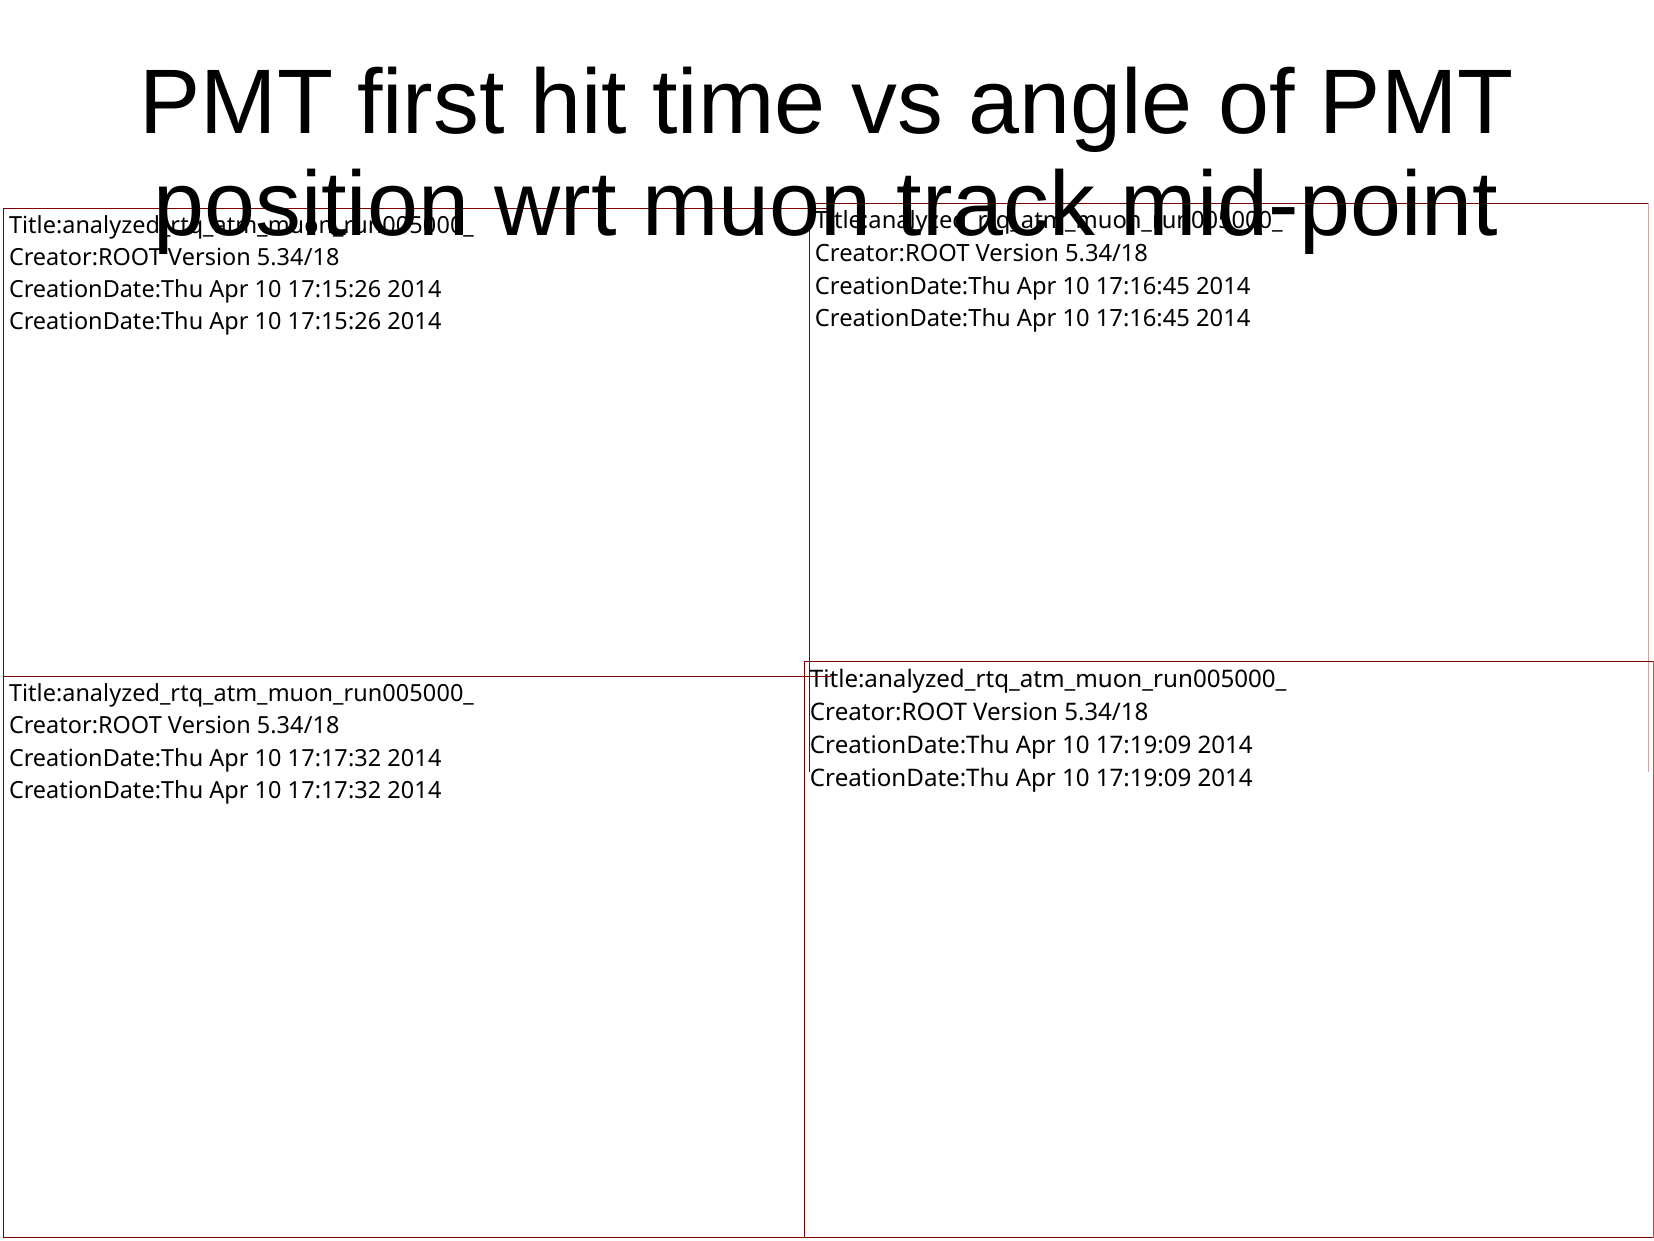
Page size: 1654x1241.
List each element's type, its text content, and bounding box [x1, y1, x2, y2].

picture [1, 201, 1654, 1238]
title PMT first hit time vs angle of PMT position wrt muon track mid-point [82, 49, 1571, 257]
